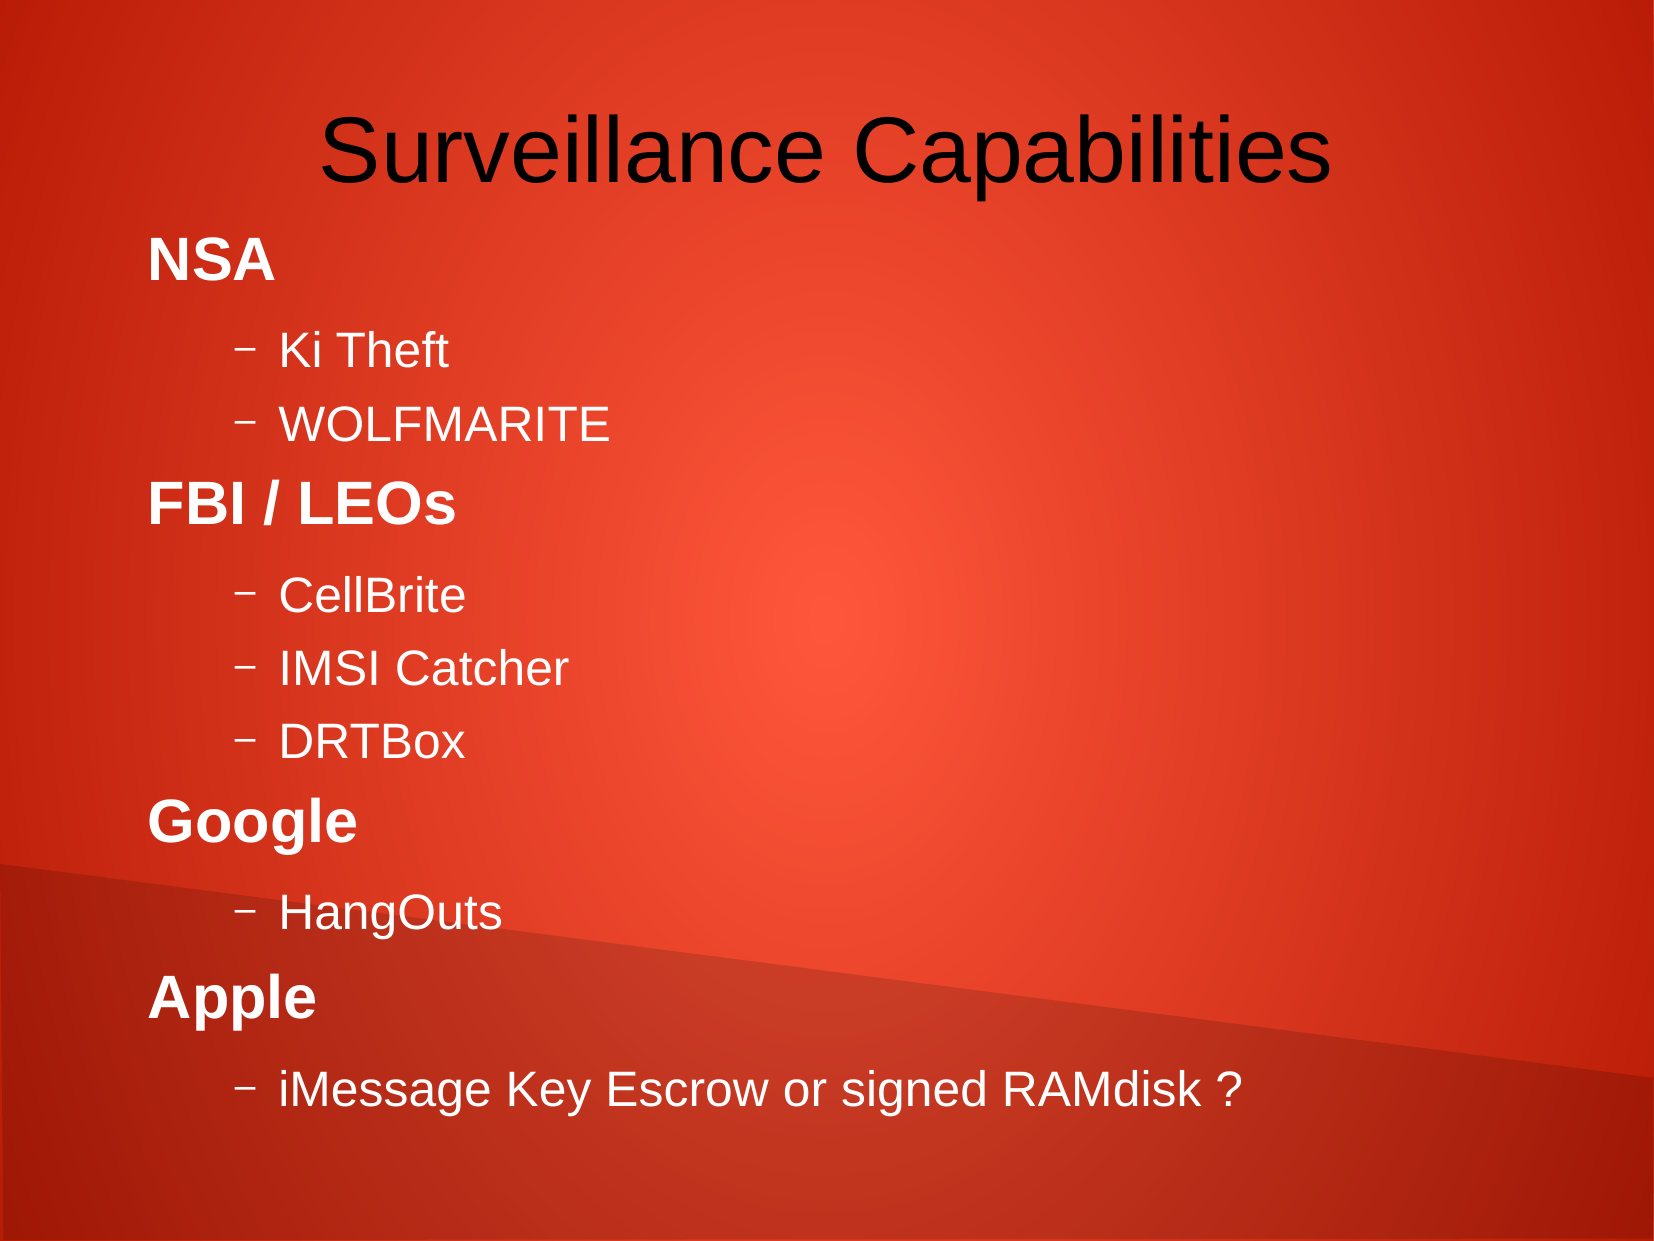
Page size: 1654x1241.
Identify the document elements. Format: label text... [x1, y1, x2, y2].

list NSA Ki Theft WOLFMARITE FBI / LEOs CellBrite IMSI Catcher DRTBox Google HangOuts Apple iMessage Key Escrow or signed RAMdisk ? [82, 225, 1571, 1126]
title Surveillance Capabilities [82, 47, 1571, 225]
